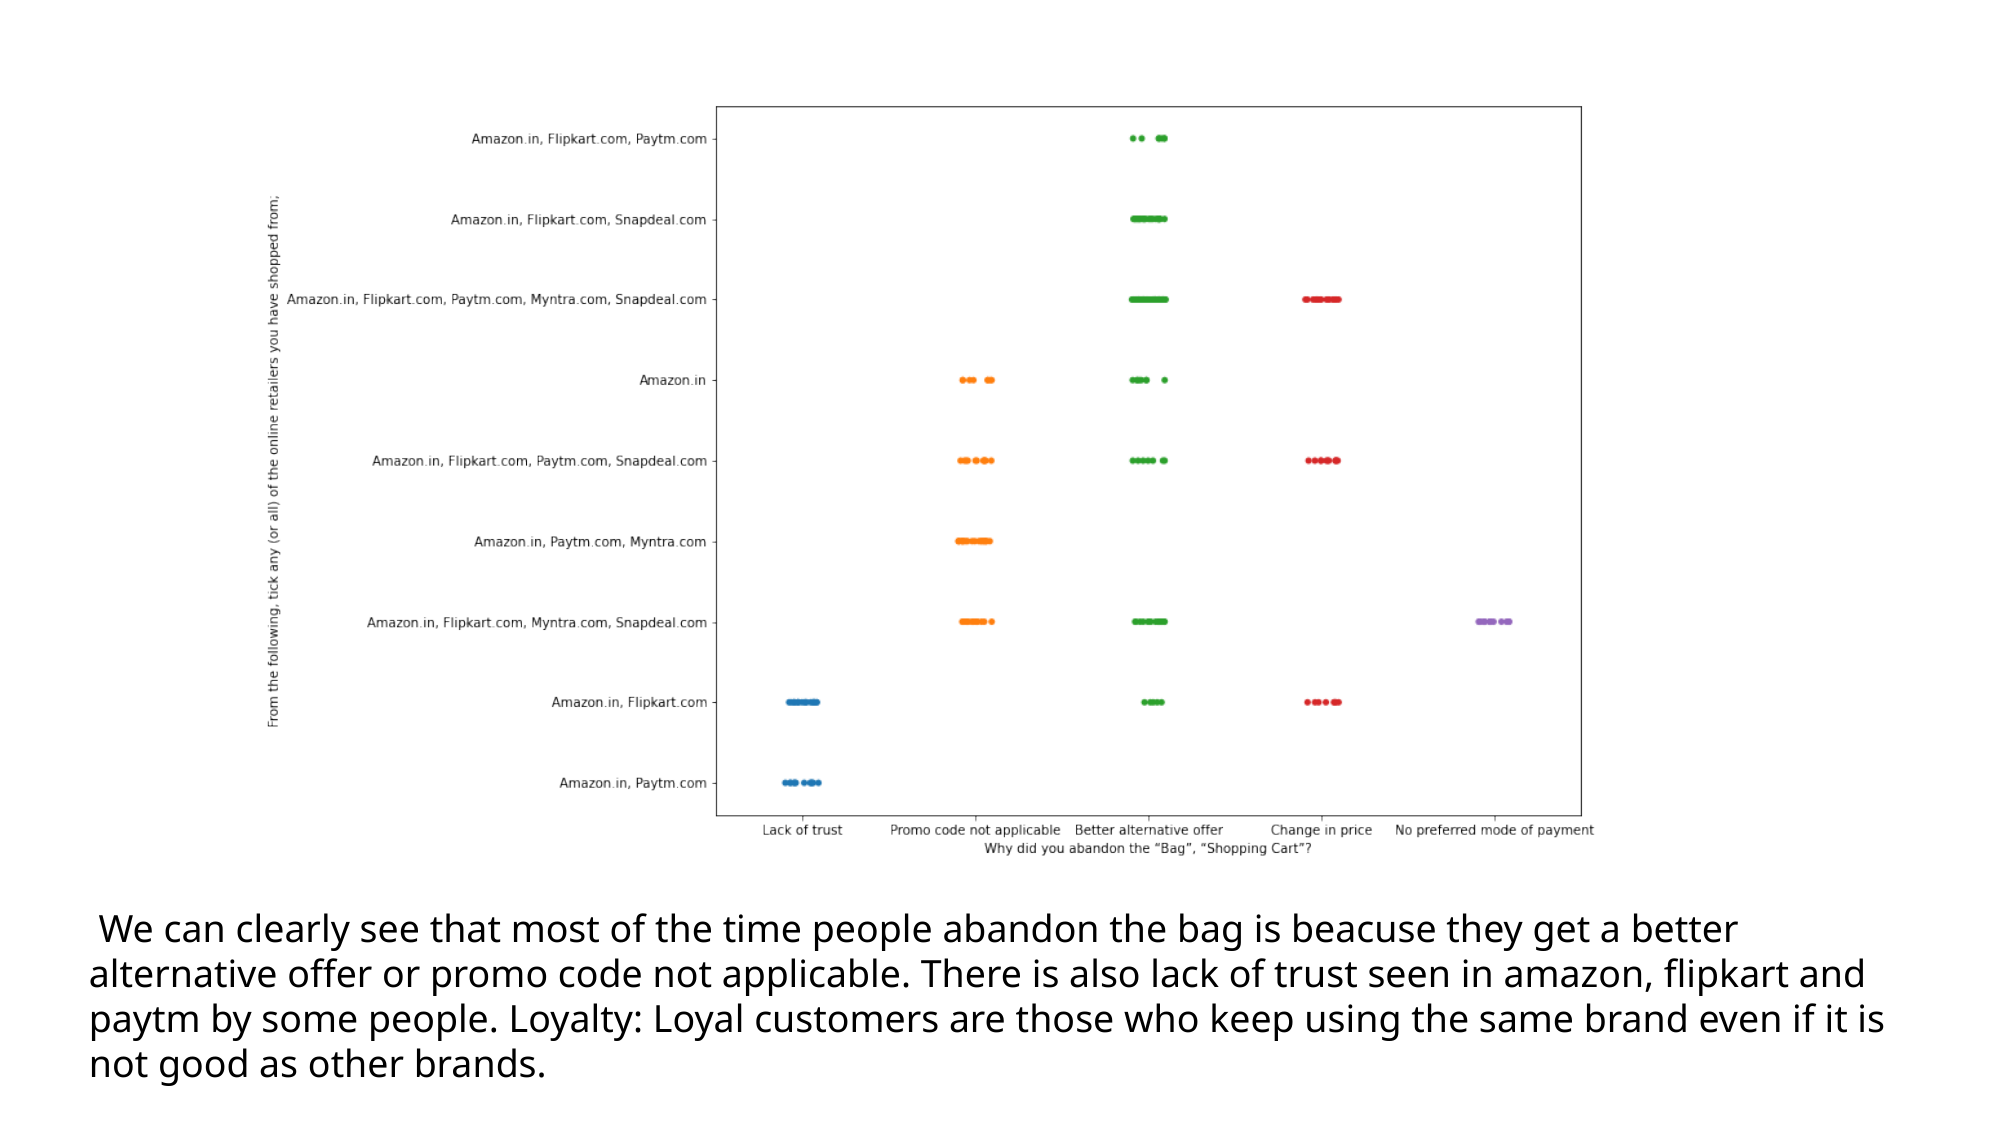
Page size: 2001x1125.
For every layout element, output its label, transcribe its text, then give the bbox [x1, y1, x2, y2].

picture [260, 97, 1603, 865]
text_box We can clearly see that most of the time people abandon the bag is beacuse they get a better alternative offer or promo code not applicable. There is also lack of trust seen in amazon, flipkart and paytm by some people. Loyalty: Loyal customers are those who keep using the same brand even if it is not good as other brands. [73, 897, 1949, 1094]
